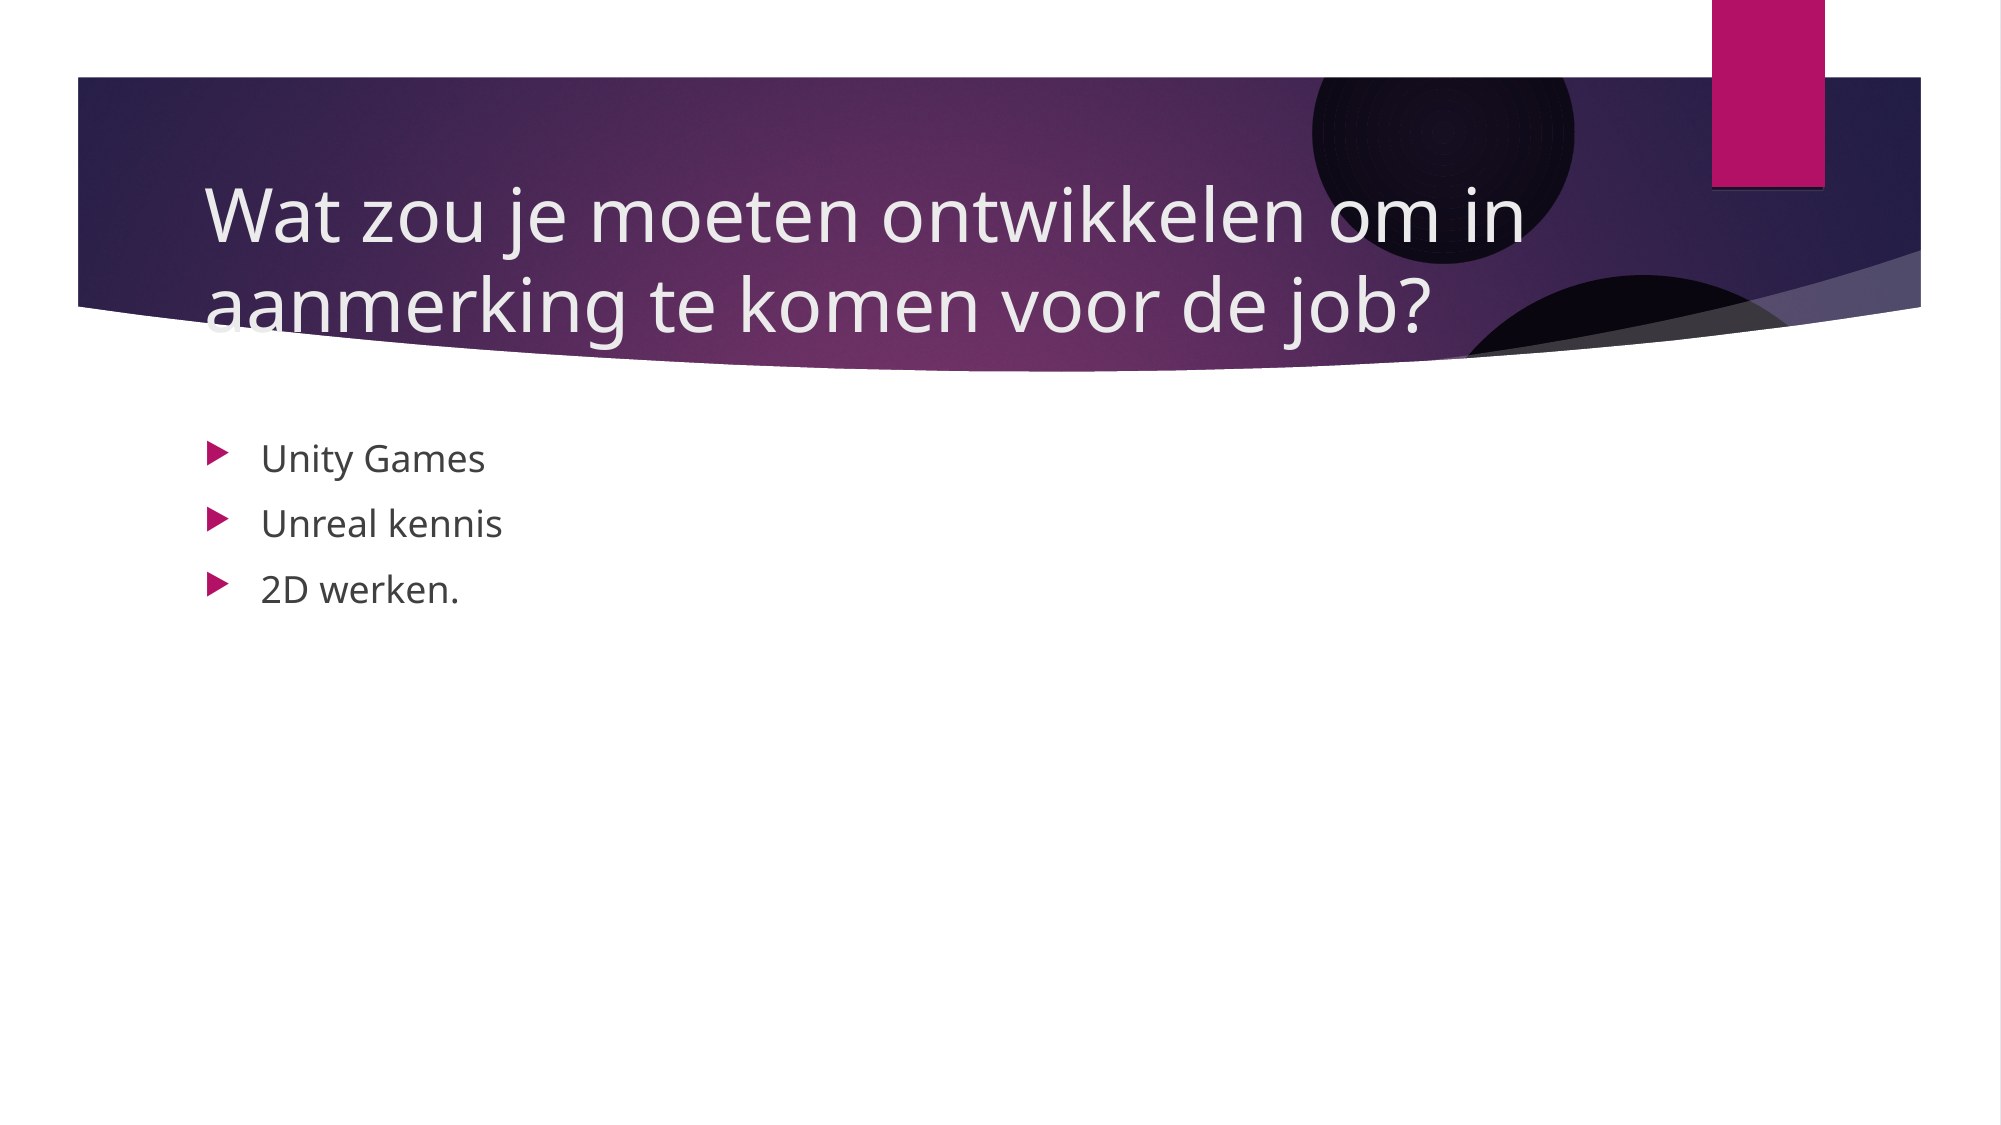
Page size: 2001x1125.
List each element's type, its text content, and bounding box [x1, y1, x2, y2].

list Unity Games Unreal kennis 2D werken. [189, 427, 1638, 988]
title Wat zou je moeten ontwikkelen om in aanmerking te komen voor de job? [189, 159, 1627, 276]
